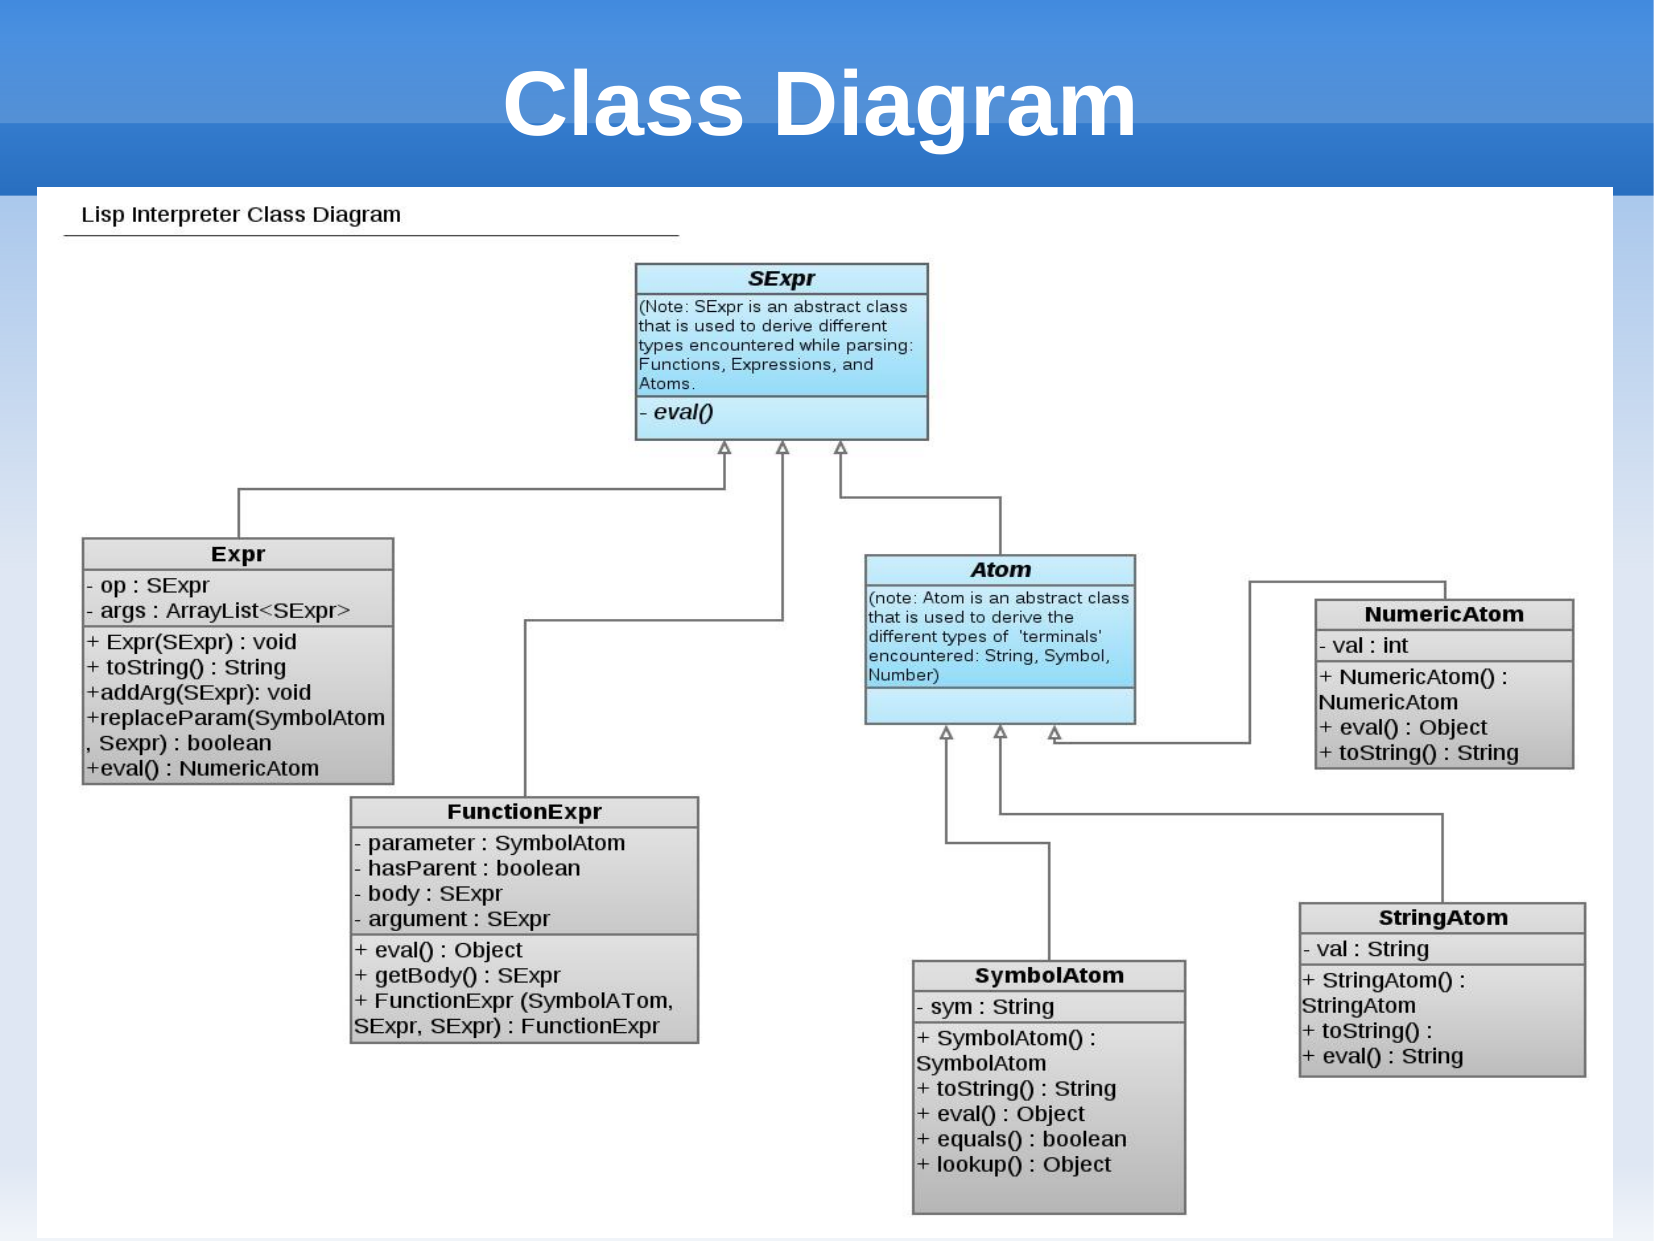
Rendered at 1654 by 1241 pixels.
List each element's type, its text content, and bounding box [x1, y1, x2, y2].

title Class Diagram [76, 7, 1565, 187]
picture [0, 0, 1654, 1241]
